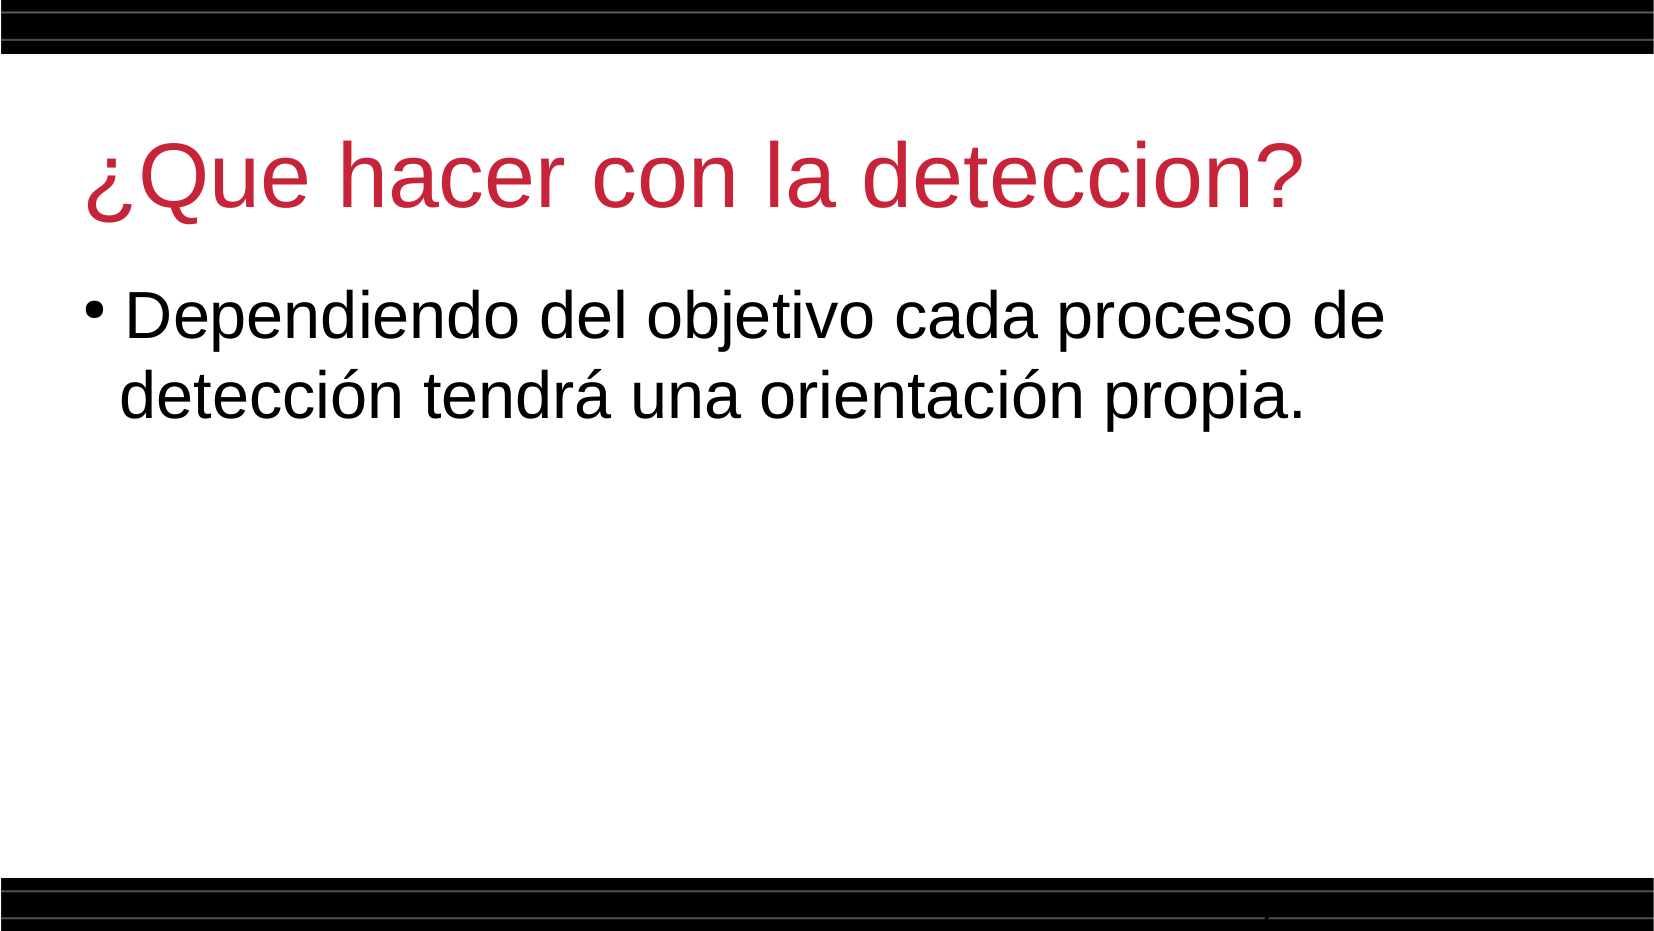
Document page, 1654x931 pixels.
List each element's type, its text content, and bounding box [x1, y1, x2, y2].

title ¿Que hacer con la deteccion? [82, 92, 1571, 249]
picture [1, 878, 1654, 931]
list Dependiendo del objetivo cada proceso de detección tendrá una orientación propia. [82, 271, 1571, 758]
picture [1, 0, 1654, 54]
